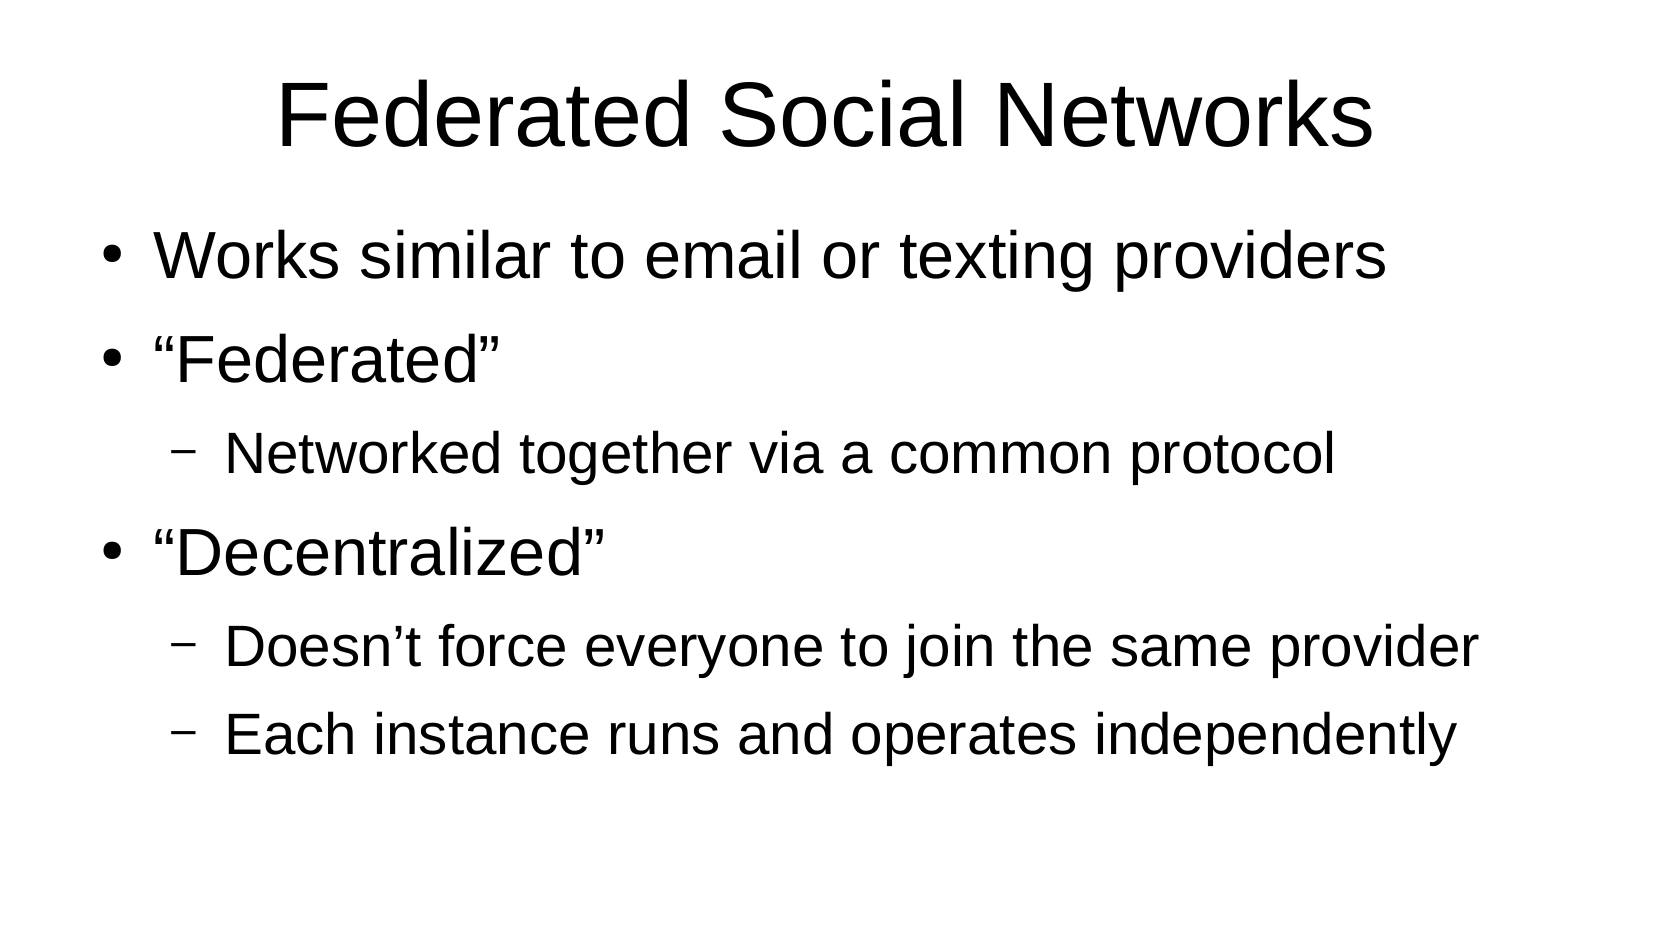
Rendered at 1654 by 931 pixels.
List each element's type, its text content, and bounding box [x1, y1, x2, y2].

list Works similar to email or texting providers “Federated” Networked together via a common protocol “Decentralized” Doesn’t force everyone to join the same provider Each instance runs and operates independently [82, 217, 1571, 863]
title Federated Social Networks [82, 37, 1571, 193]
